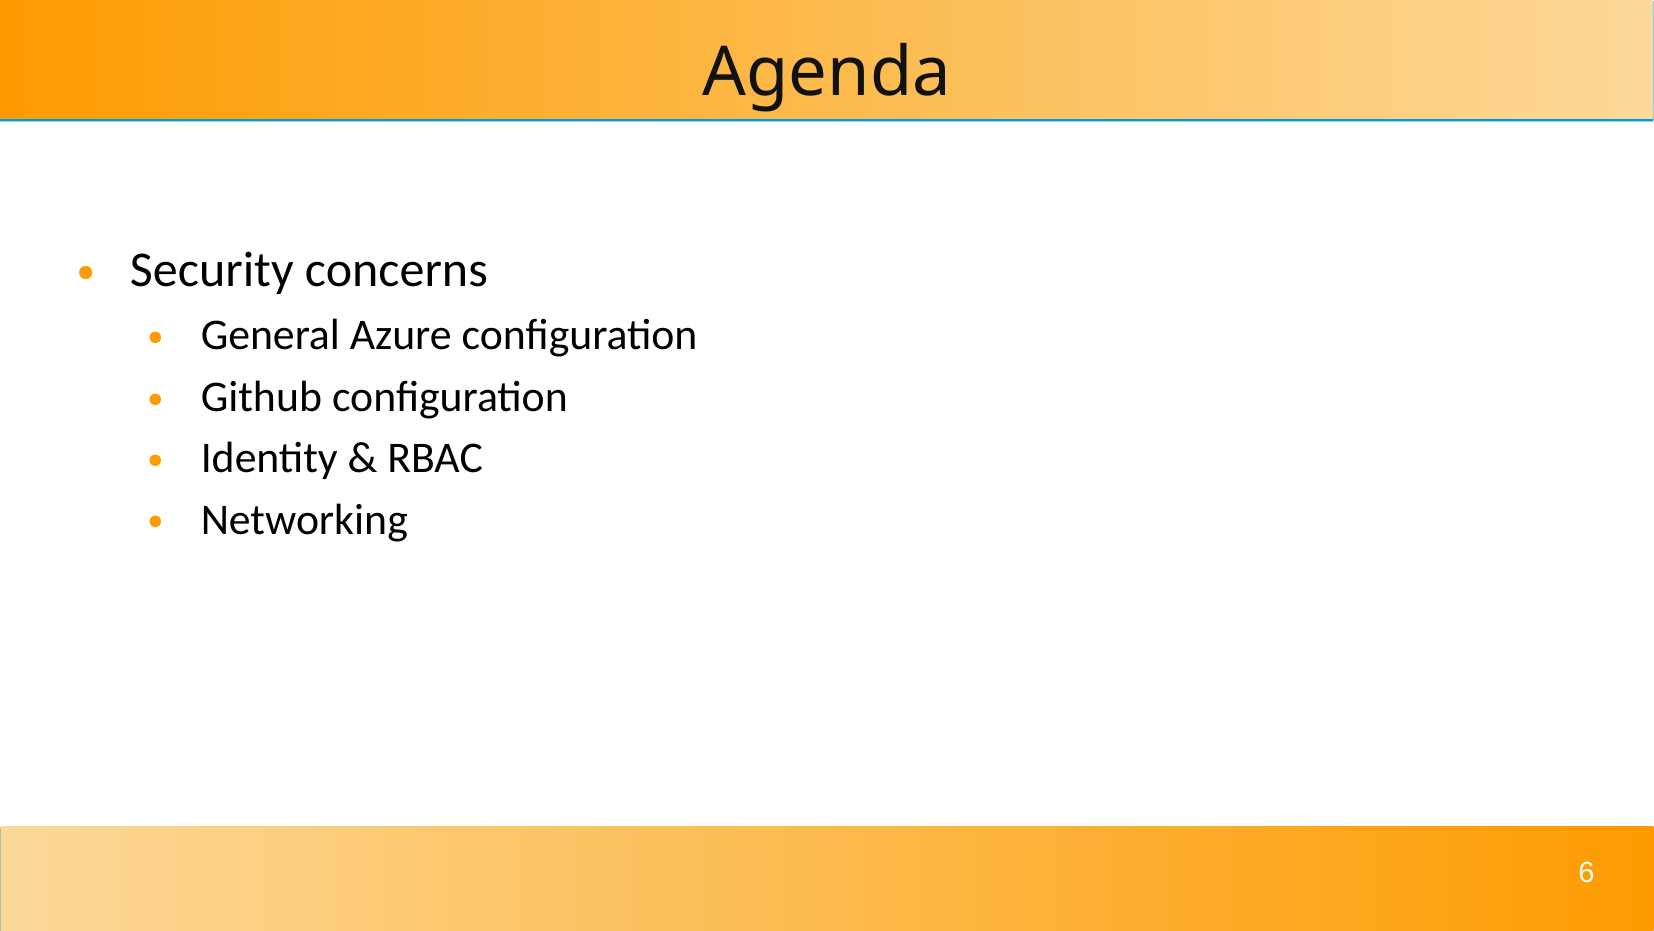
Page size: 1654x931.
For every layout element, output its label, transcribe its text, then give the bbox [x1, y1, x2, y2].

title Agenda [59, 26, 1595, 111]
list Security concerns General Azure configuration Github configuration Identity & RBAC Networking [59, 177, 1595, 768]
title Networking [1101, 827, 1105, 930]
